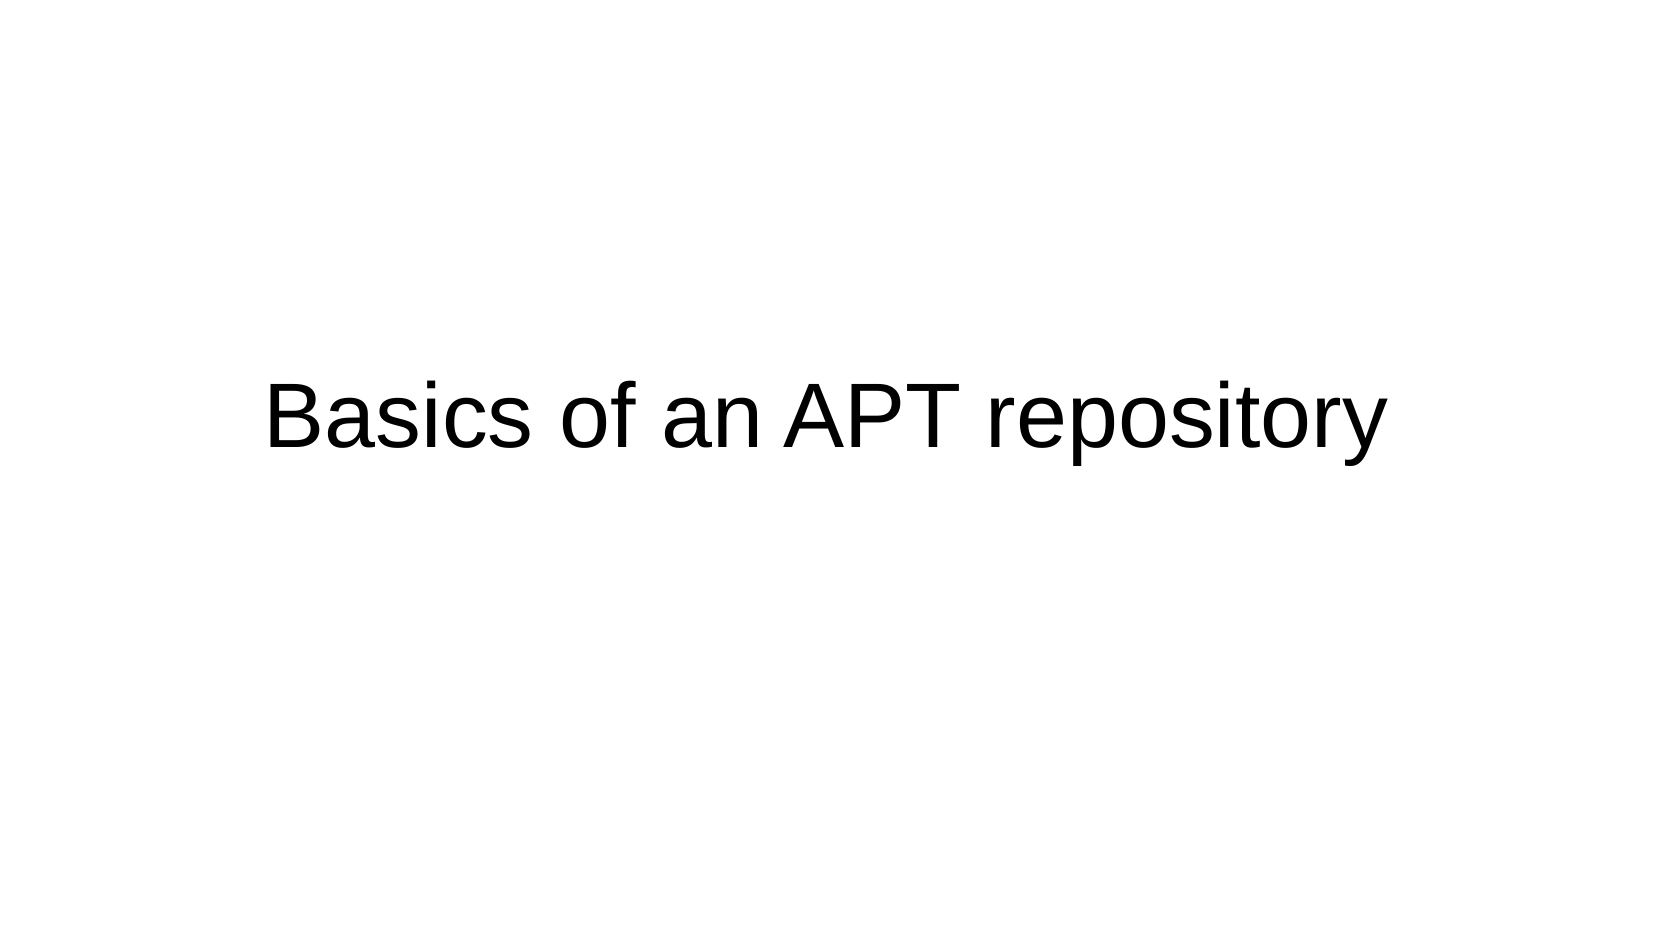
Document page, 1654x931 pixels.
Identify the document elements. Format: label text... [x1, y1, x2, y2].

title Basics of an APT repository [82, 338, 1571, 494]
